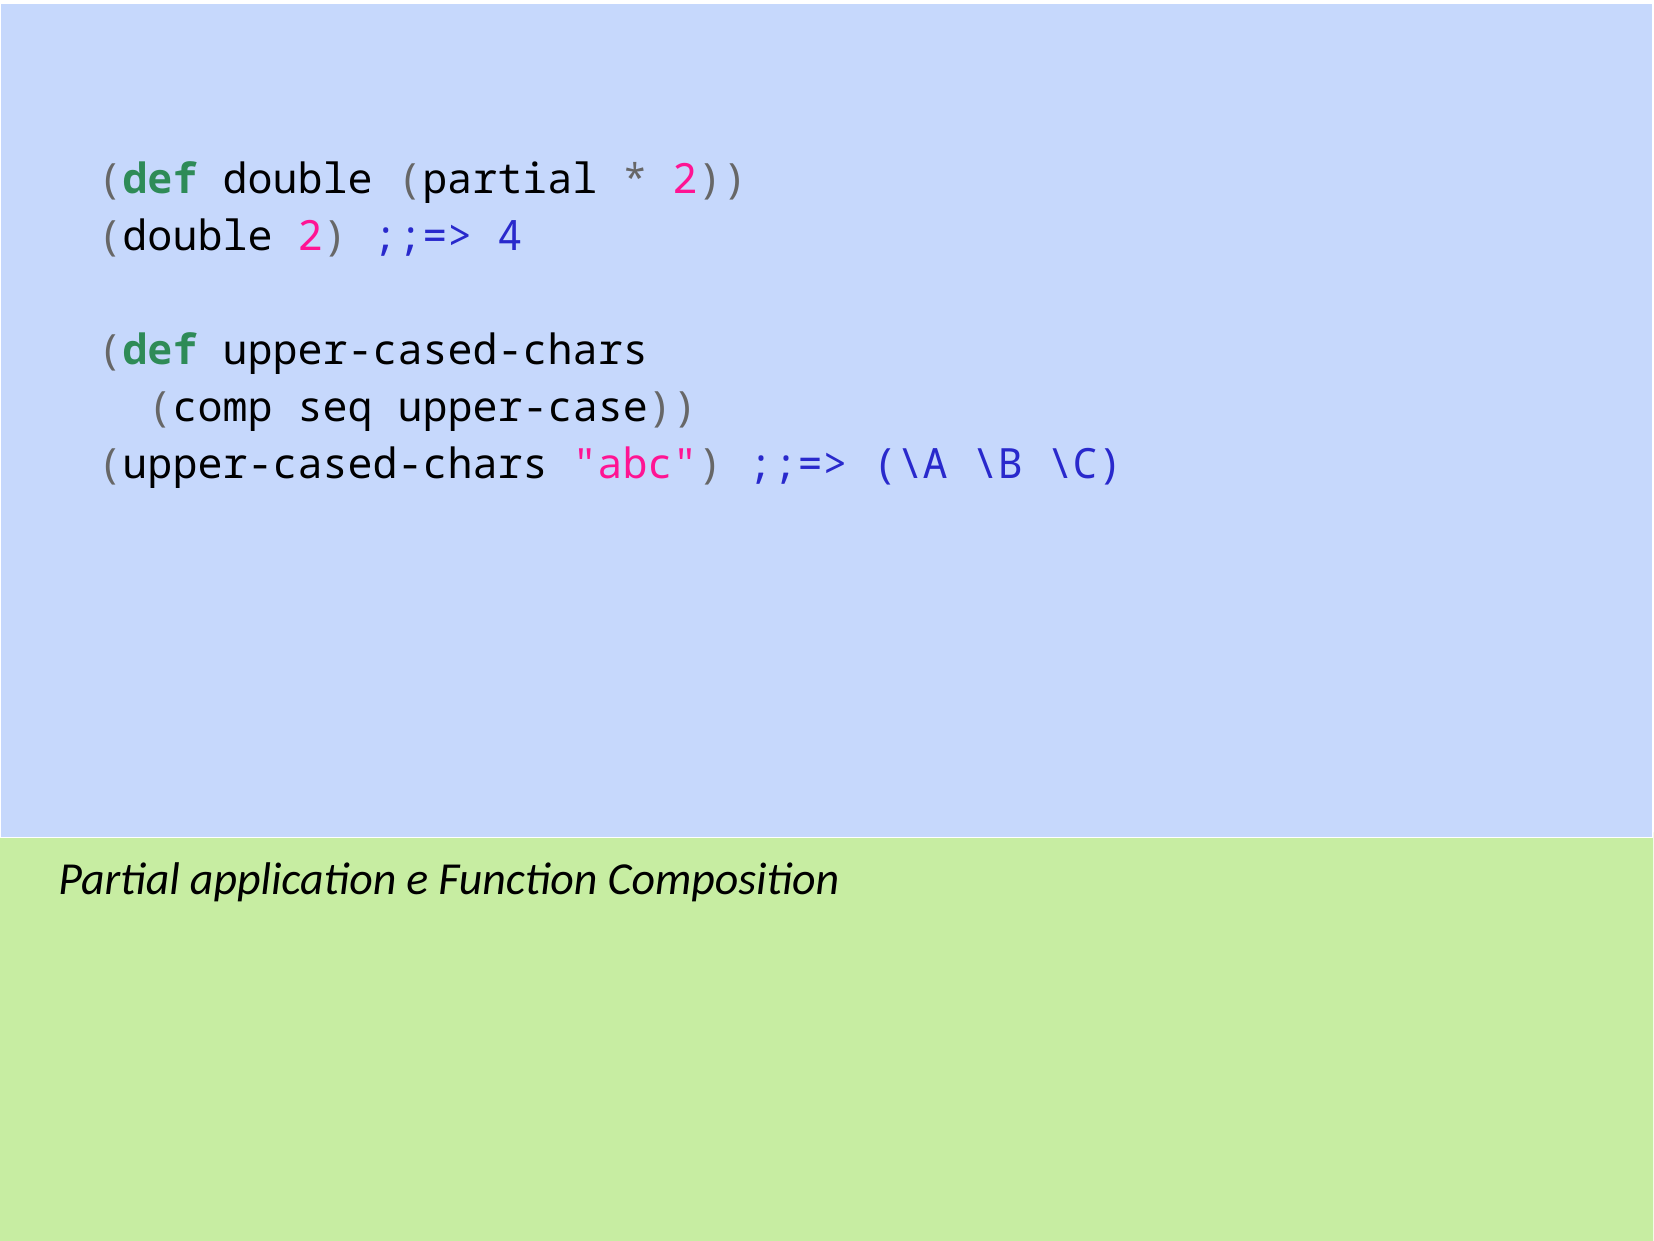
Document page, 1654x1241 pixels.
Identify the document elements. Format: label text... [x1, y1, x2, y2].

text_box Partial application e Function Composition [43, 852, 854, 914]
text_box (def double (partial * 2)) (double 2) ;;=> 4 (def upper-cased-chars (comp seq upper-case)) (upper-cased-chars "abc") ;;=> (\A \B \C) [82, 141, 1158, 523]
